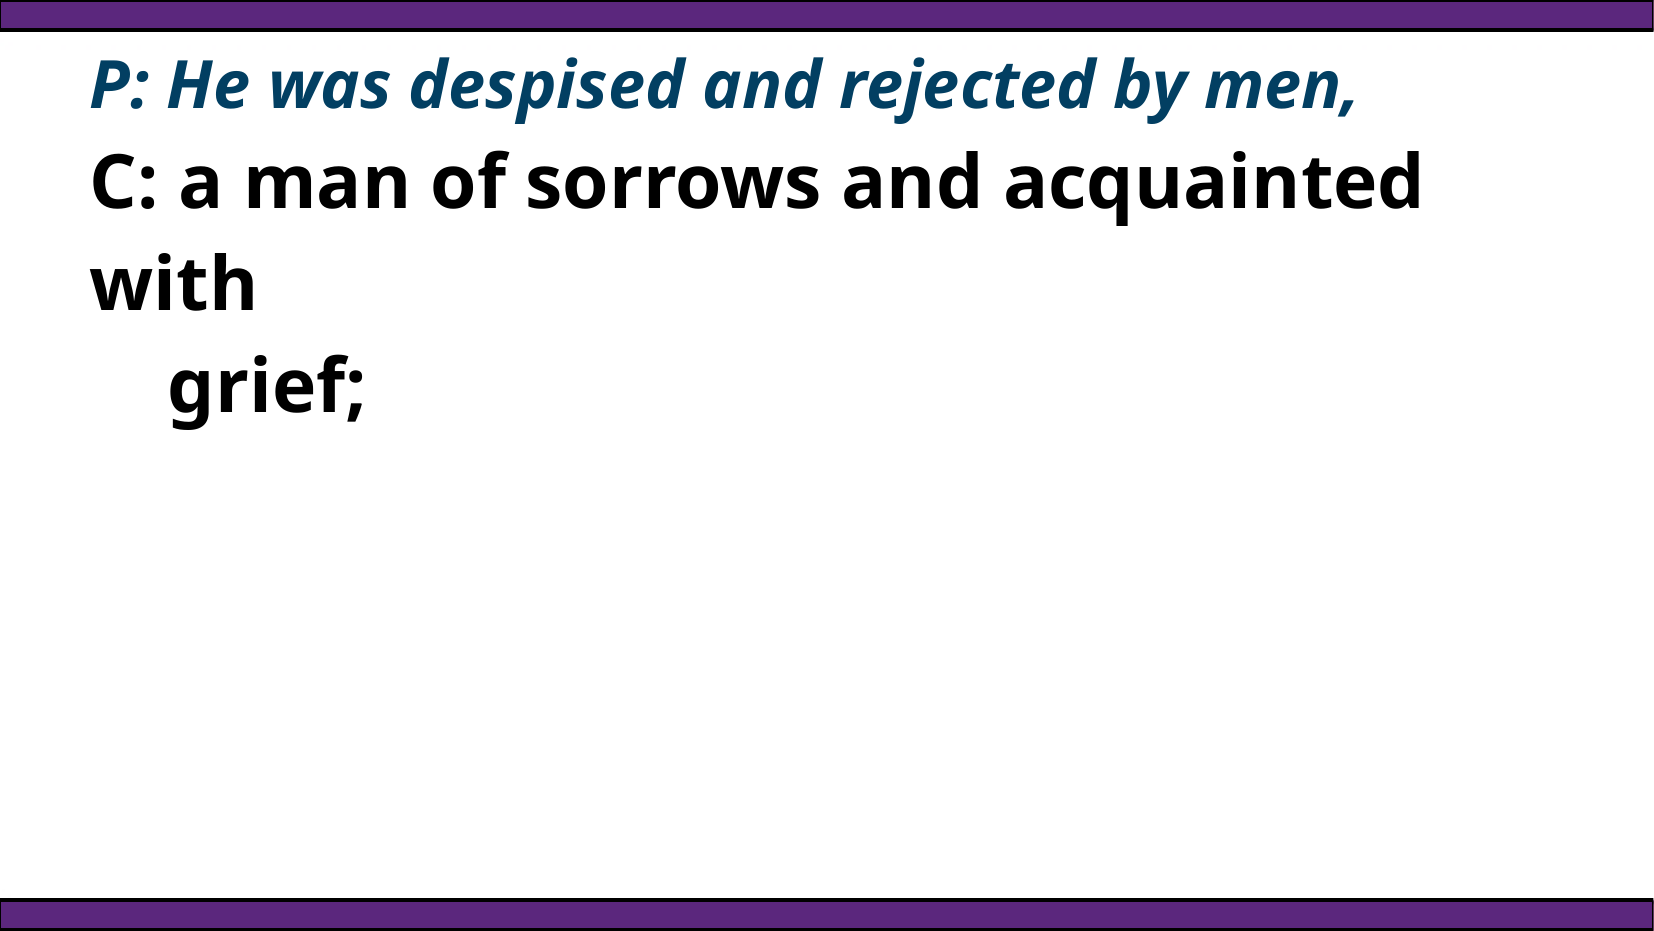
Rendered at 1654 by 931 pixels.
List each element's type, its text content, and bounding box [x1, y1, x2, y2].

text_box [0, 900, 1654, 931]
picture [0, 31, 1654, 900]
text_box [0, 0, 1654, 31]
text_box P: He was despised and rejected by men, C: a man of sorrows and acquainted with grief; [75, 30, 1576, 368]
